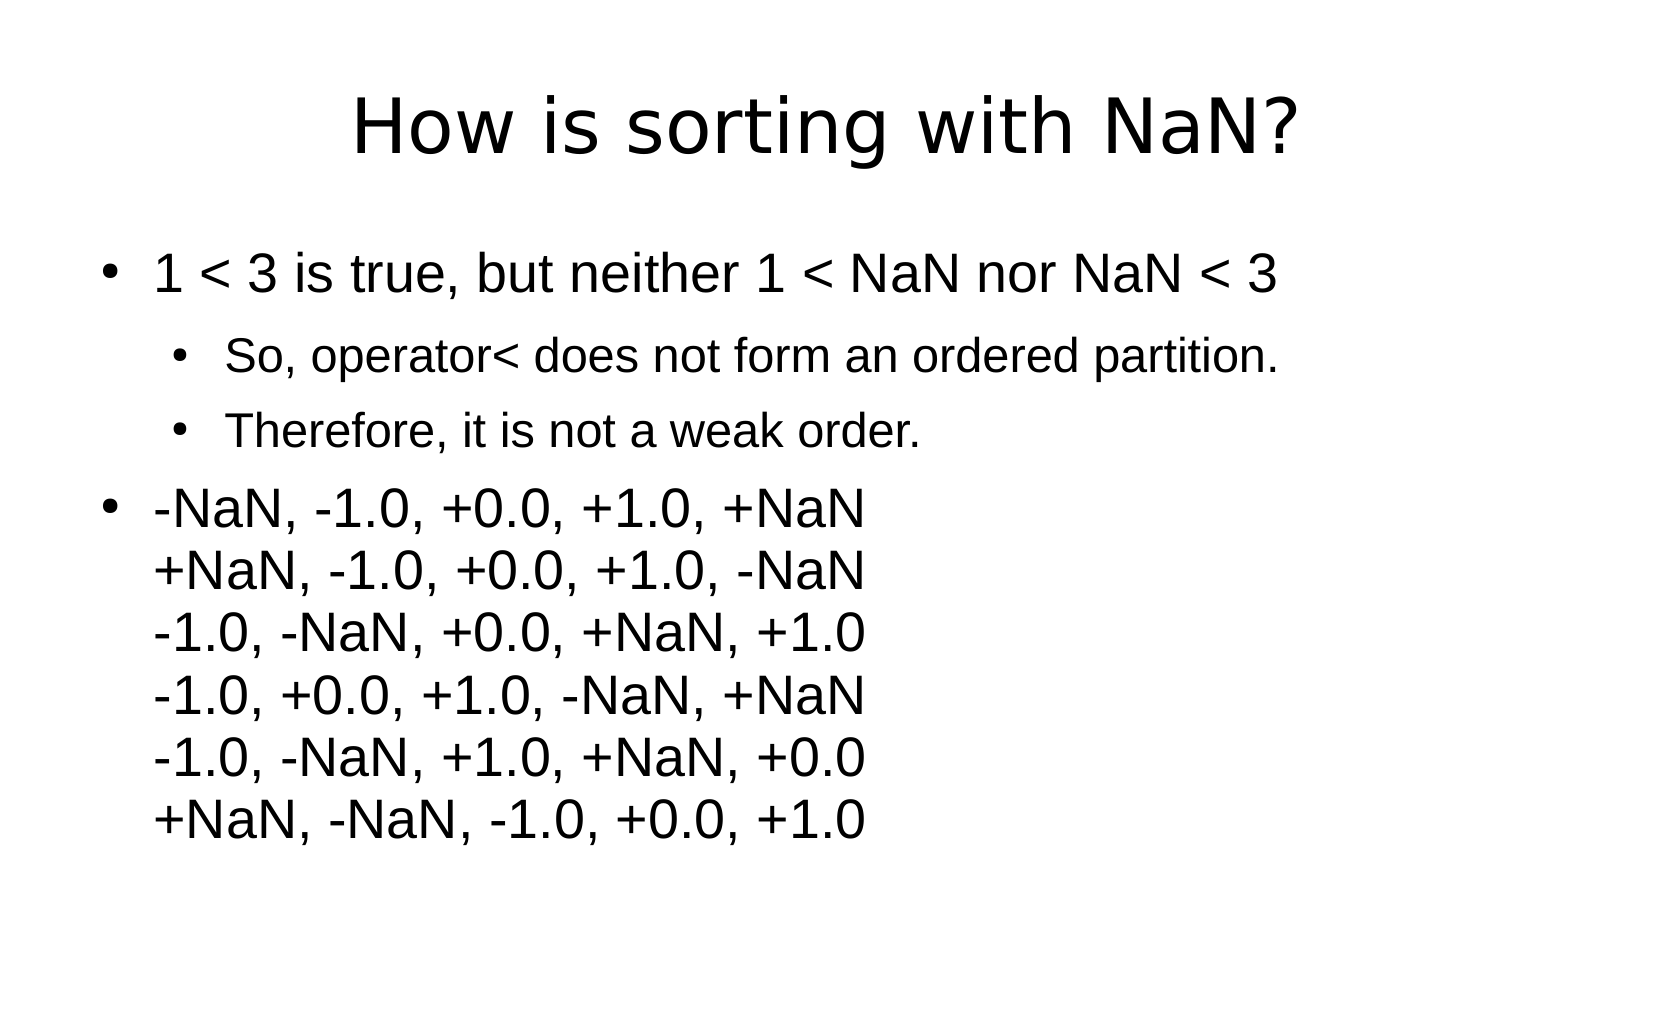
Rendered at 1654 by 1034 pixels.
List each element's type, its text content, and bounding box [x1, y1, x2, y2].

list 1 < 3 is true, but neither 1 < NaN nor NaN < 3 So, operator< does not form an ordered partition. Therefore, it is not a weak order. -NaN, -1.0, +0.0, +1.0, +NaN +NaN, -1.0, +0.0, +1.0, -NaN -1.0, -NaN, +0.0, +NaN, +1.0 -1.0, +0.0, +1.0, -NaN, +NaN -1.0, -NaN, +1.0, +NaN, +0.0 +NaN, -NaN, -1.0, +0.0, +1.0 [82, 241, 1571, 847]
title How is sorting with NaN? [82, 41, 1571, 214]
